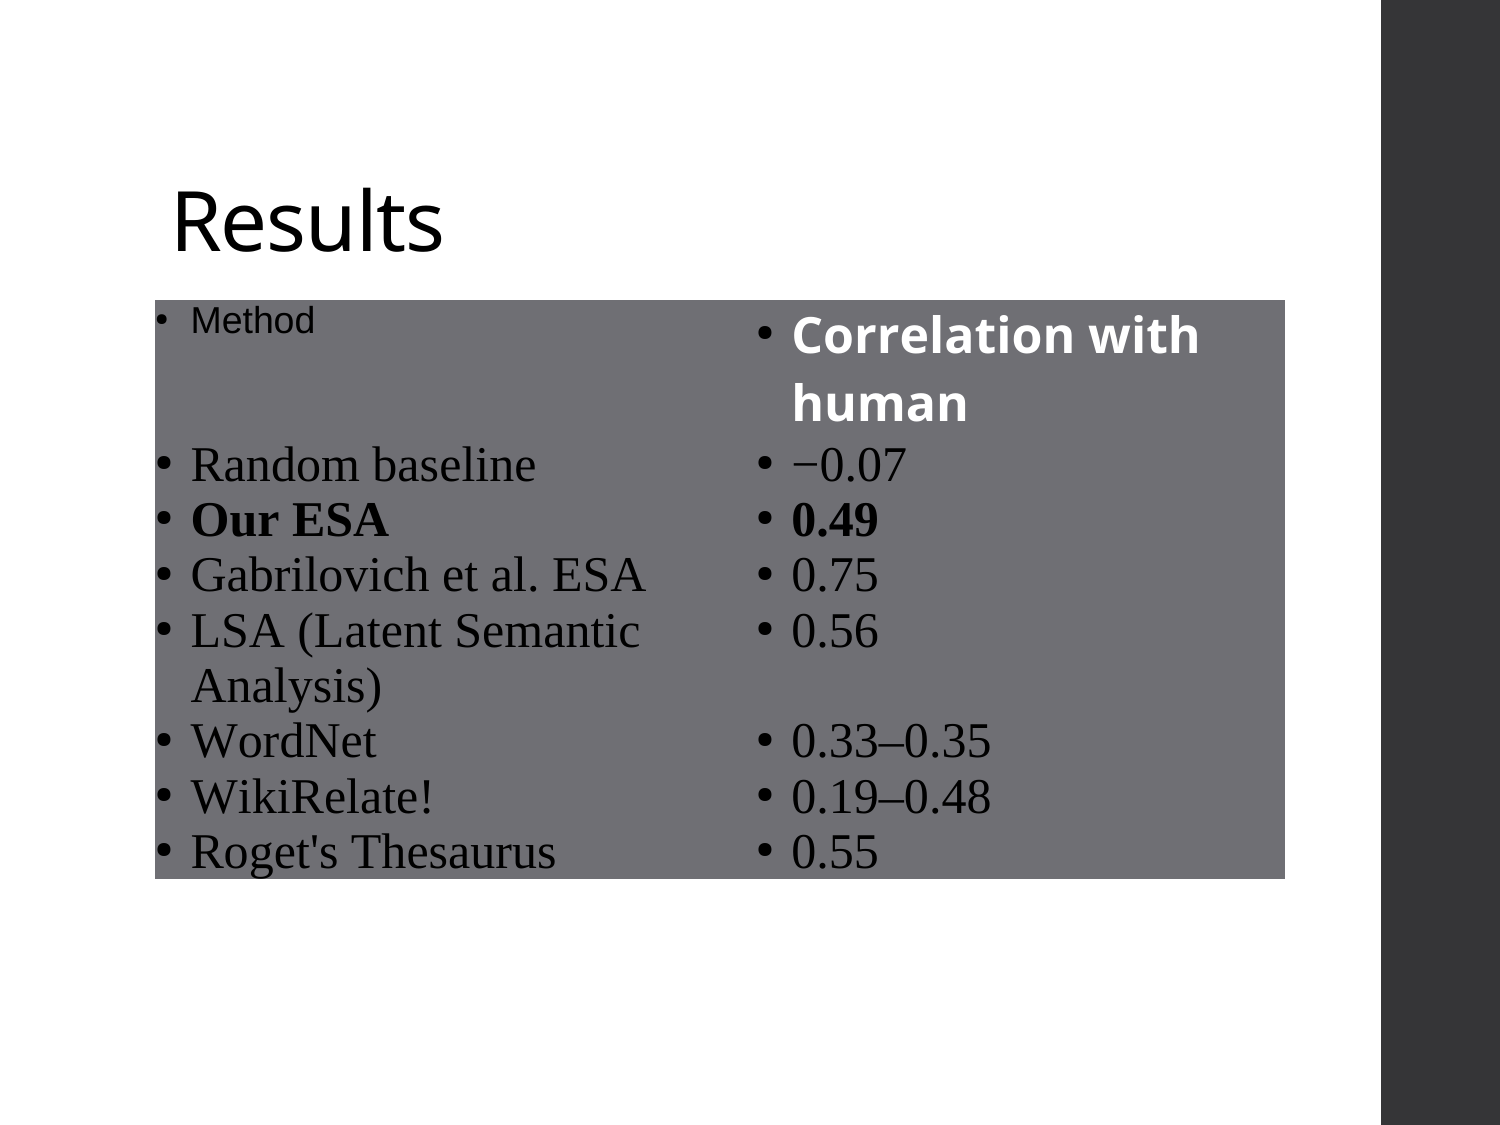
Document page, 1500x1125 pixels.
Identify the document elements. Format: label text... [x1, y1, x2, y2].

table_cell −0.07 [756, 437, 1285, 492]
table_header Method [155, 300, 756, 437]
table_cell WikiRelate! [155, 769, 756, 824]
table_cell WordNet [155, 713, 756, 769]
table_cell 0.19–0.48 [756, 769, 1285, 824]
table_cell Roget's Thesaurus [155, 824, 756, 879]
table_cell 0.55 [756, 824, 1285, 879]
table_cell Our ESA [155, 492, 756, 547]
table_cell 0.33–0.35 [756, 713, 1285, 769]
table_cell 0.56 [756, 603, 1285, 713]
table_cell Gabrilovich et al. ESA [155, 547, 756, 603]
table_header Correlation with human [756, 300, 1285, 437]
table_cell 0.75 [756, 547, 1285, 603]
table_cell LSA (Latent Semantic Analysis) [155, 603, 756, 713]
title Results [155, 60, 1348, 278]
table_cell 0.49 [756, 492, 1285, 547]
table_cell Random baseline [155, 437, 756, 492]
